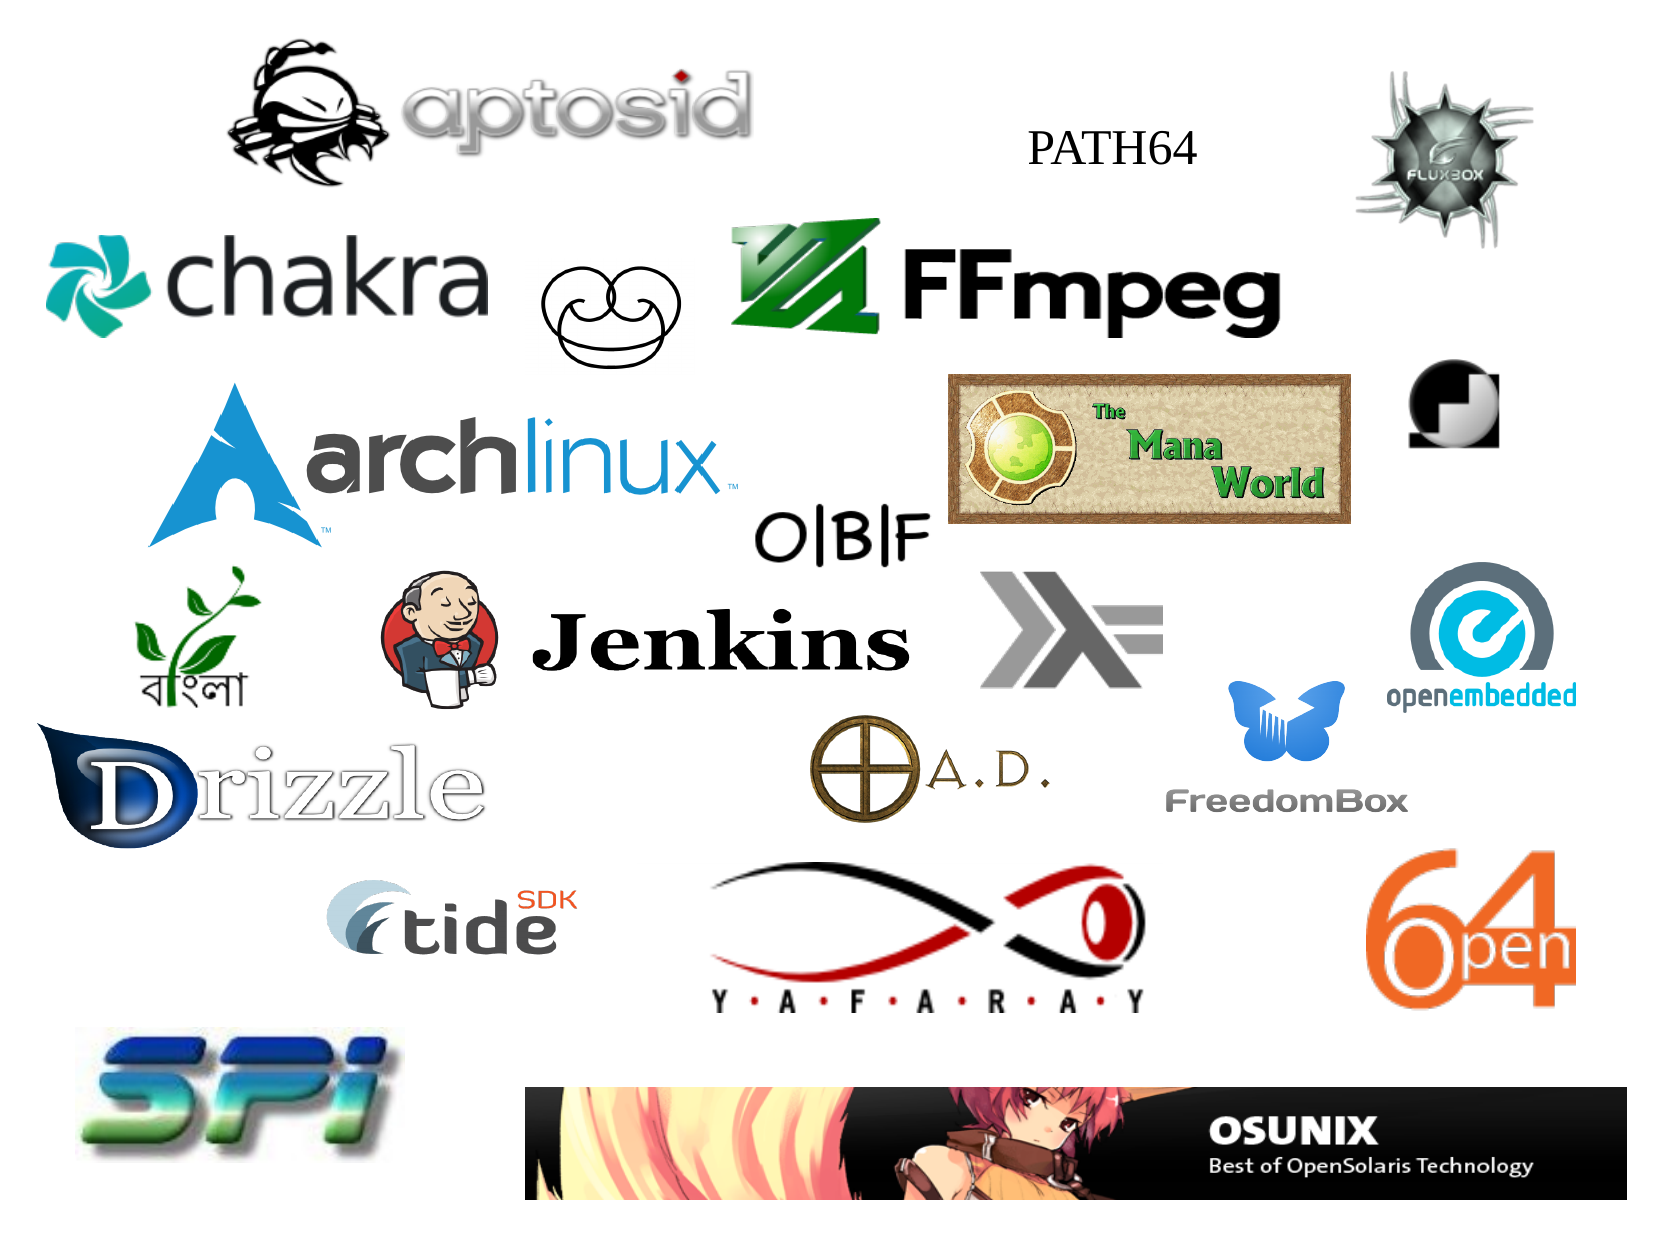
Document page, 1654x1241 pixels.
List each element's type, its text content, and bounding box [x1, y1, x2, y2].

picture [731, 218, 1313, 338]
picture [525, 1087, 1627, 1201]
picture [948, 374, 1351, 524]
picture [37, 723, 608, 976]
picture [46, 235, 488, 338]
picture [1328, 37, 1576, 285]
picture [225, 37, 754, 188]
picture [1407, 359, 1501, 451]
picture [75, 1027, 405, 1163]
picture [124, 258, 1576, 1034]
text_box PATH64 [1012, 112, 1213, 183]
